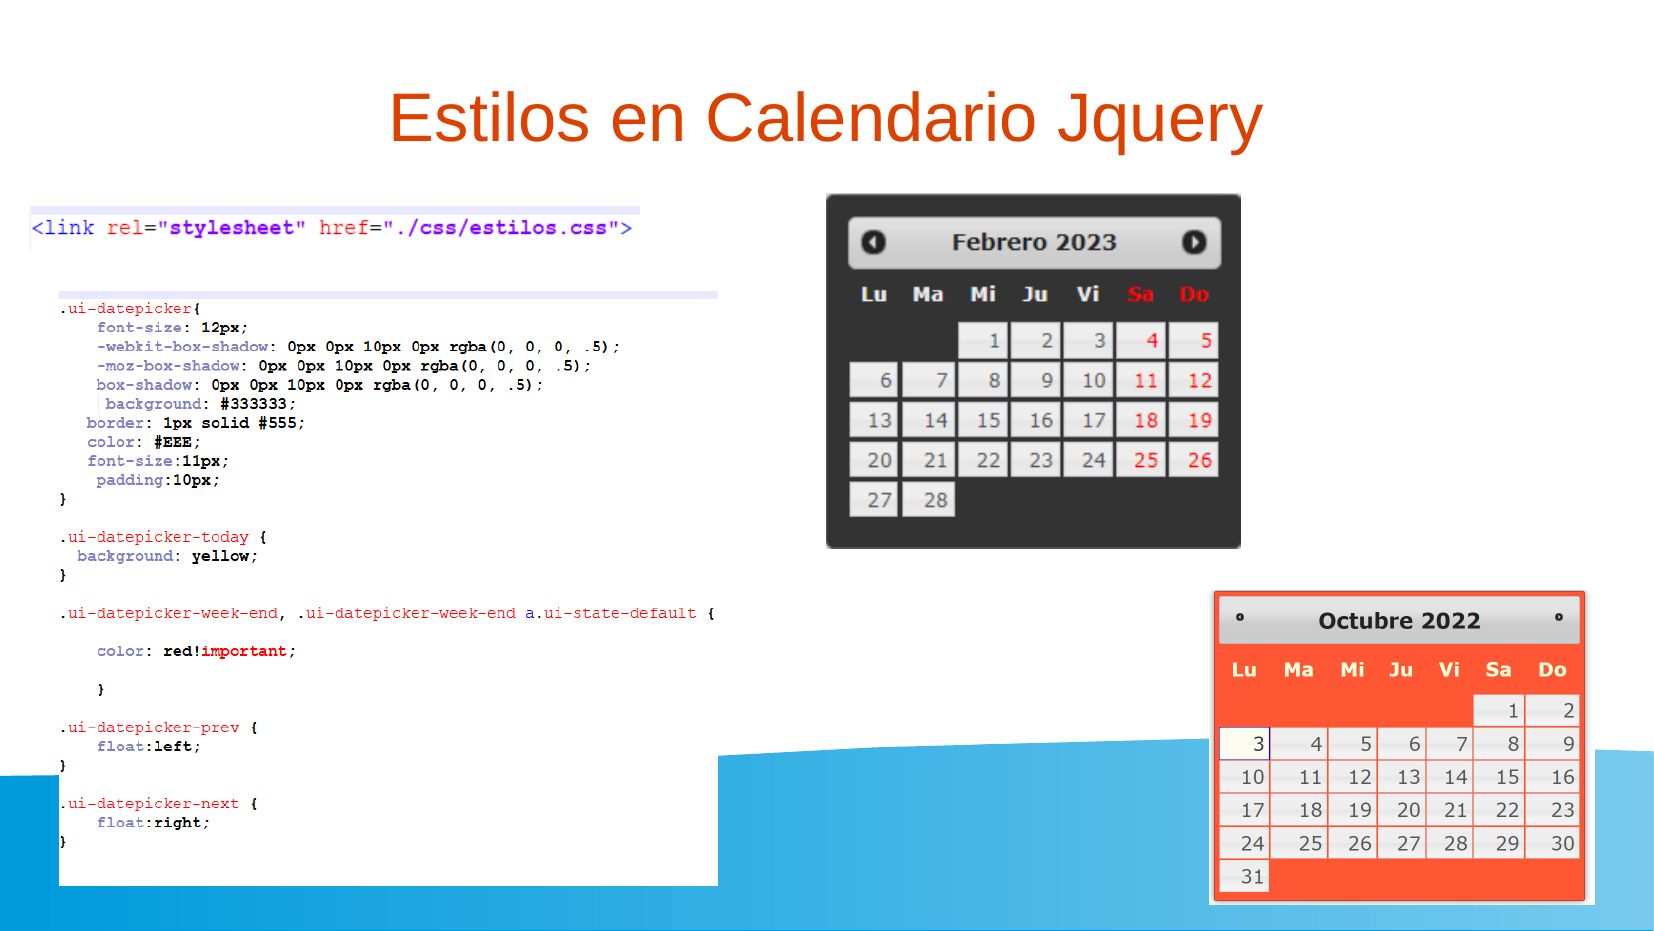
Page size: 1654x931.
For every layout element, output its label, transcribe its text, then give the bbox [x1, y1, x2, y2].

title Estilos en Calendario Jquery [88, 29, 1565, 207]
picture [1209, 590, 1595, 905]
picture [59, 291, 718, 886]
picture [29, 206, 640, 251]
picture [826, 193, 1241, 549]
